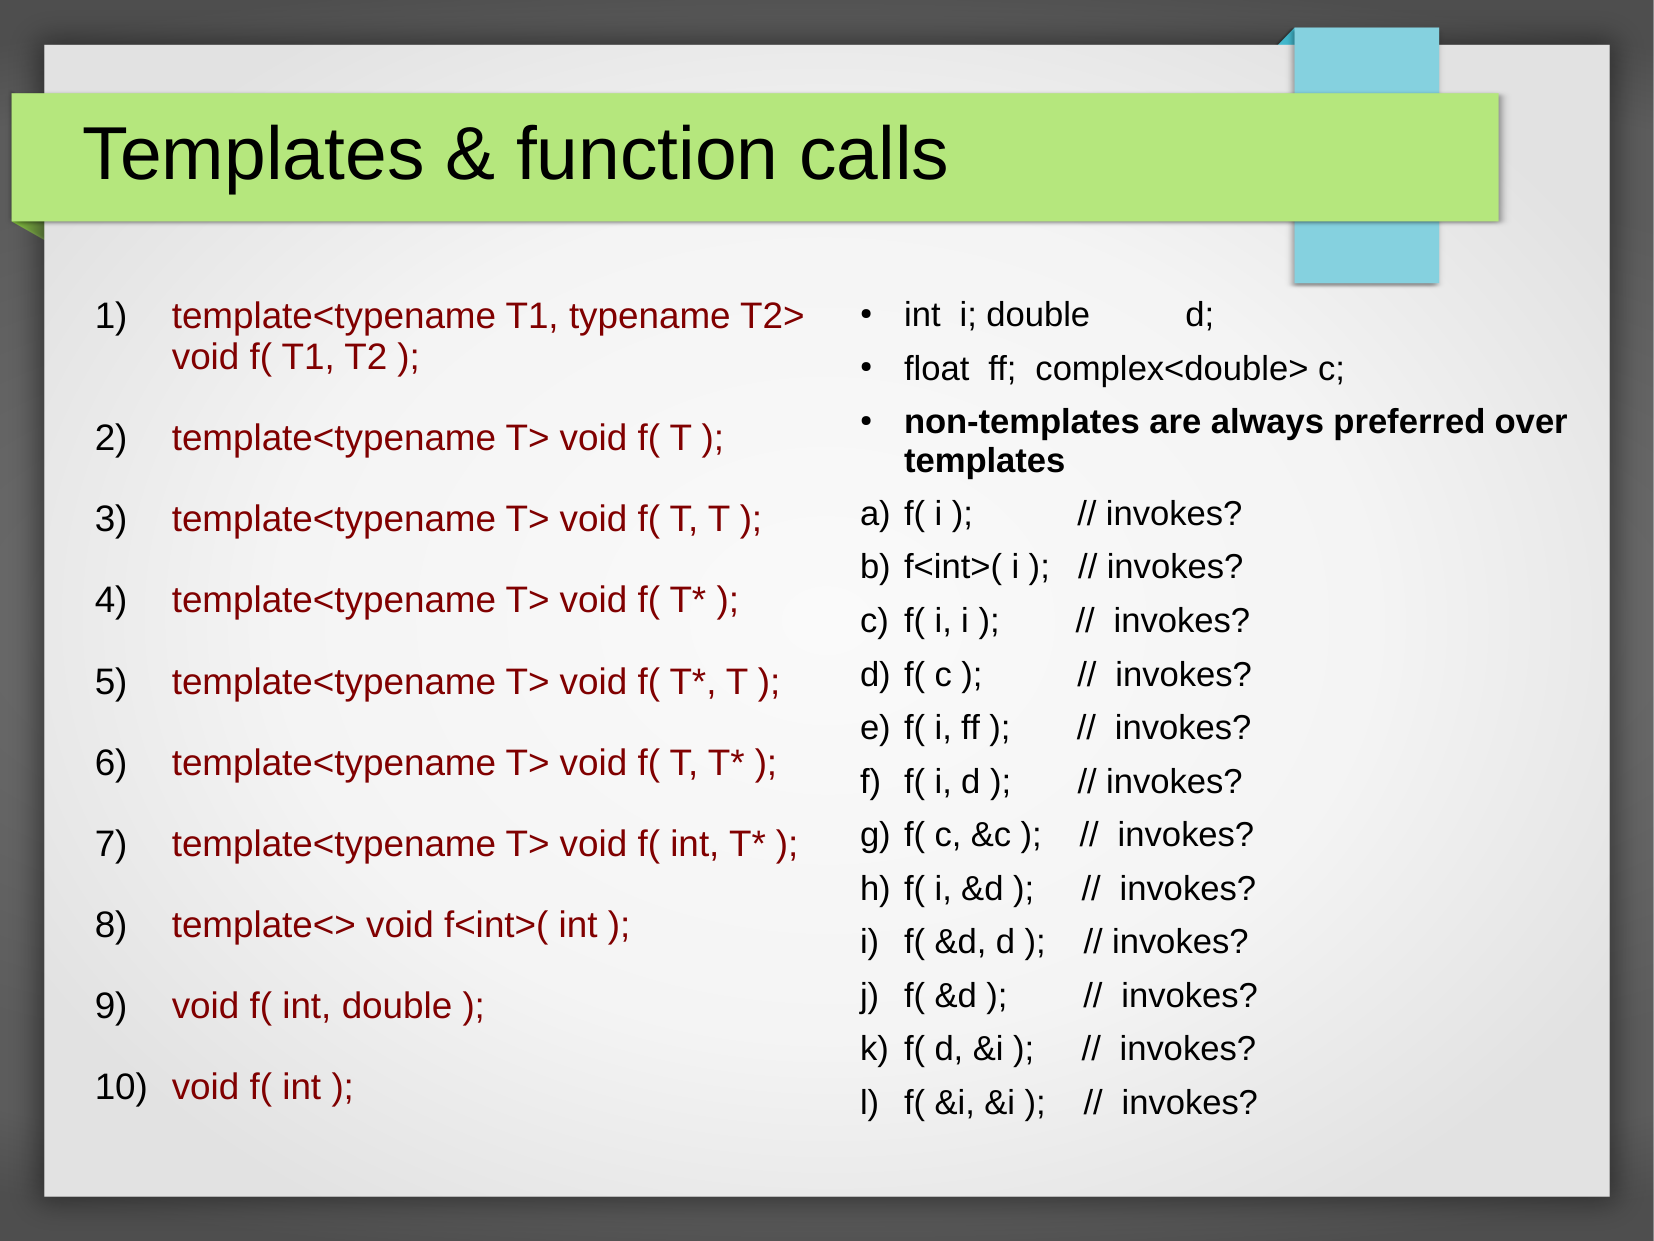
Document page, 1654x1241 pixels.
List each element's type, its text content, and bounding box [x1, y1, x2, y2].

picture [0, 0, 1654, 1241]
list template<typename T1, typename T2> void f( T1, T2 ); template<typename T> void f( T ); template<typename T> void f( T, T ); template<typename T> void f( T* ); template<typename T> void f( T*, T ); template<typename T> void f( T, T* ); template<typename T> void f( int, T* ); template<> void f<int>( int ); void f( int, double ); void f( int ); [82, 295, 809, 1130]
title Templates & function calls [82, 94, 1264, 213]
list int i; double d; float ff; complex<double> c; non-templates are always preferred over templates f( i ); // invokes? f<int>( i ); // invokes? f( i, i ); // invokes? f( c ); // invokes? f( i, ff ); // invokes? f( i, d ); // invokes? f( c, &c ); // invokes? f( i, &d ); // invokes? f( &d, d ); // invokes? f( &d ); // invokes? f( d, &i ); // invokes? f( &i, &i ); // invokes? [845, 295, 1572, 1130]
